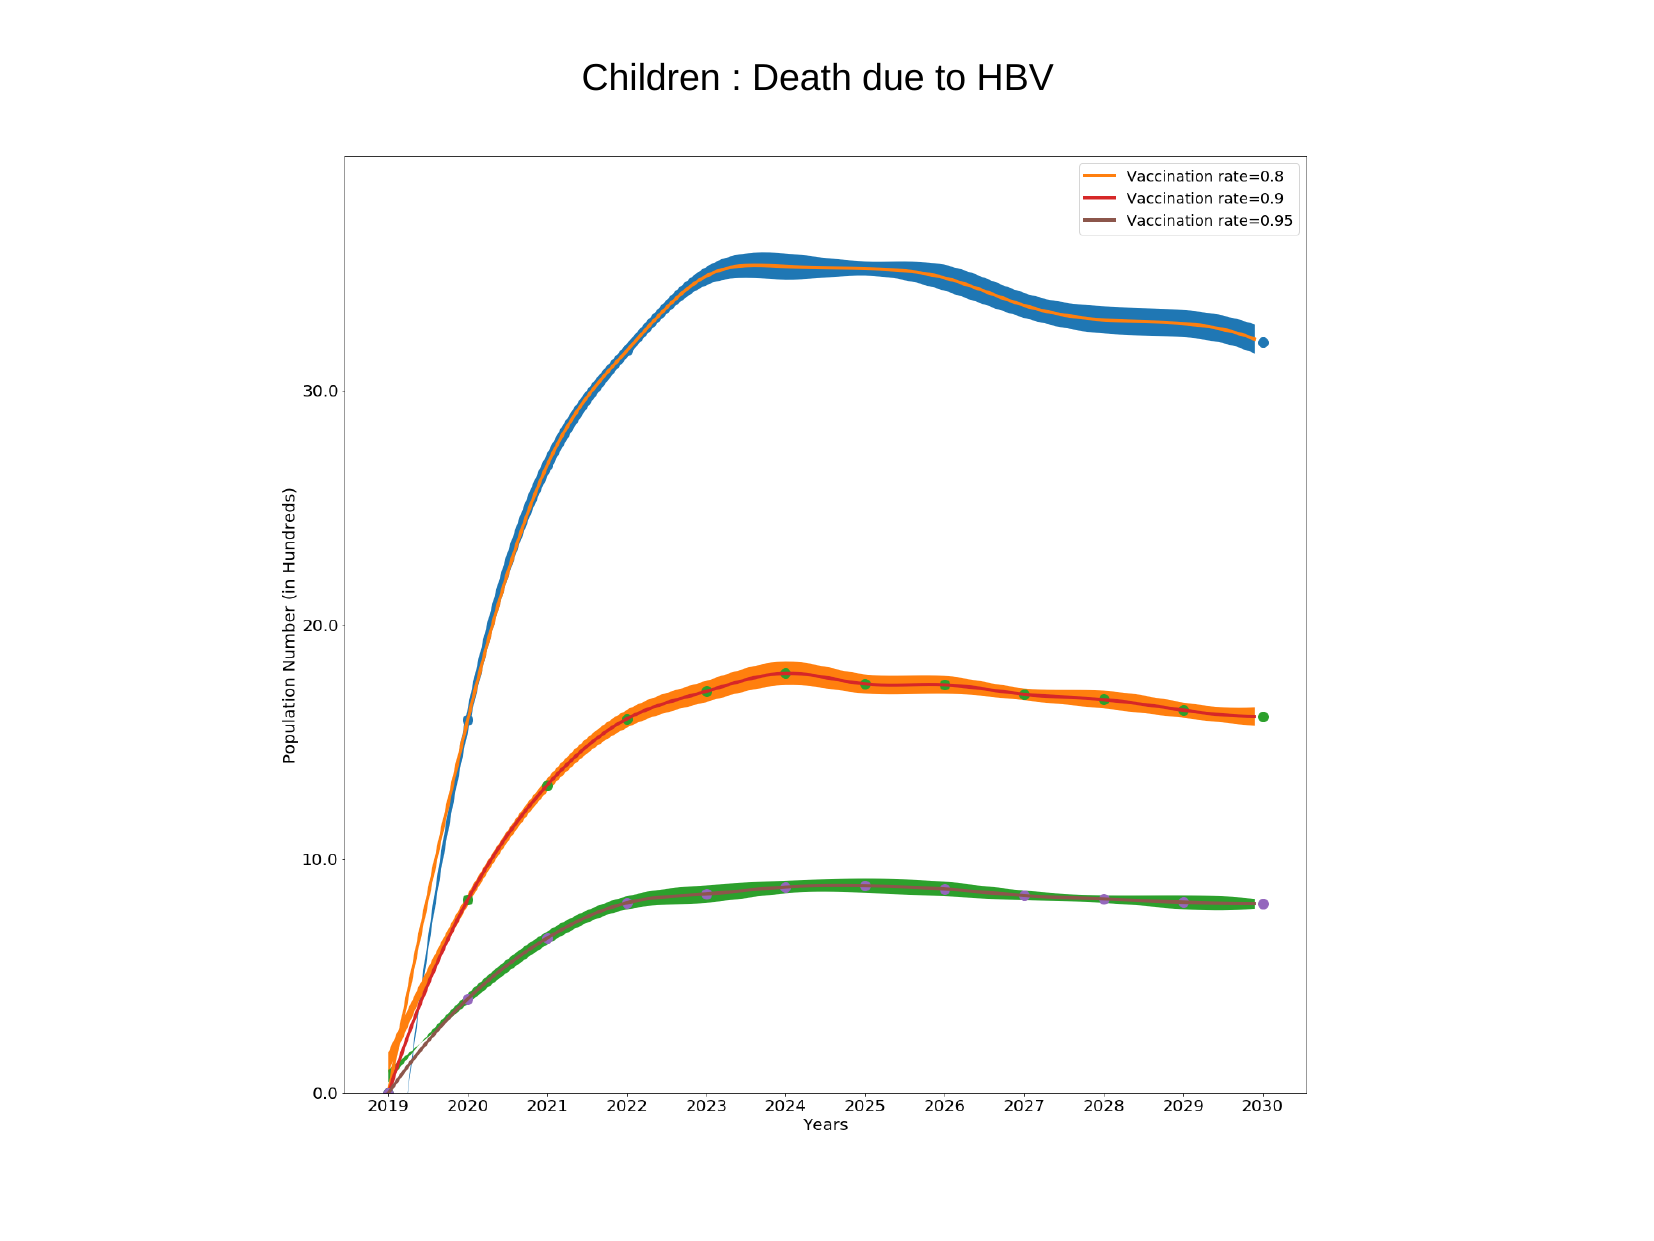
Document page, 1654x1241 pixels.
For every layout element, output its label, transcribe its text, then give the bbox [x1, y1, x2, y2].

picture [189, 7, 1430, 1241]
text_box Children : Death due to HBV [566, 49, 1075, 119]
